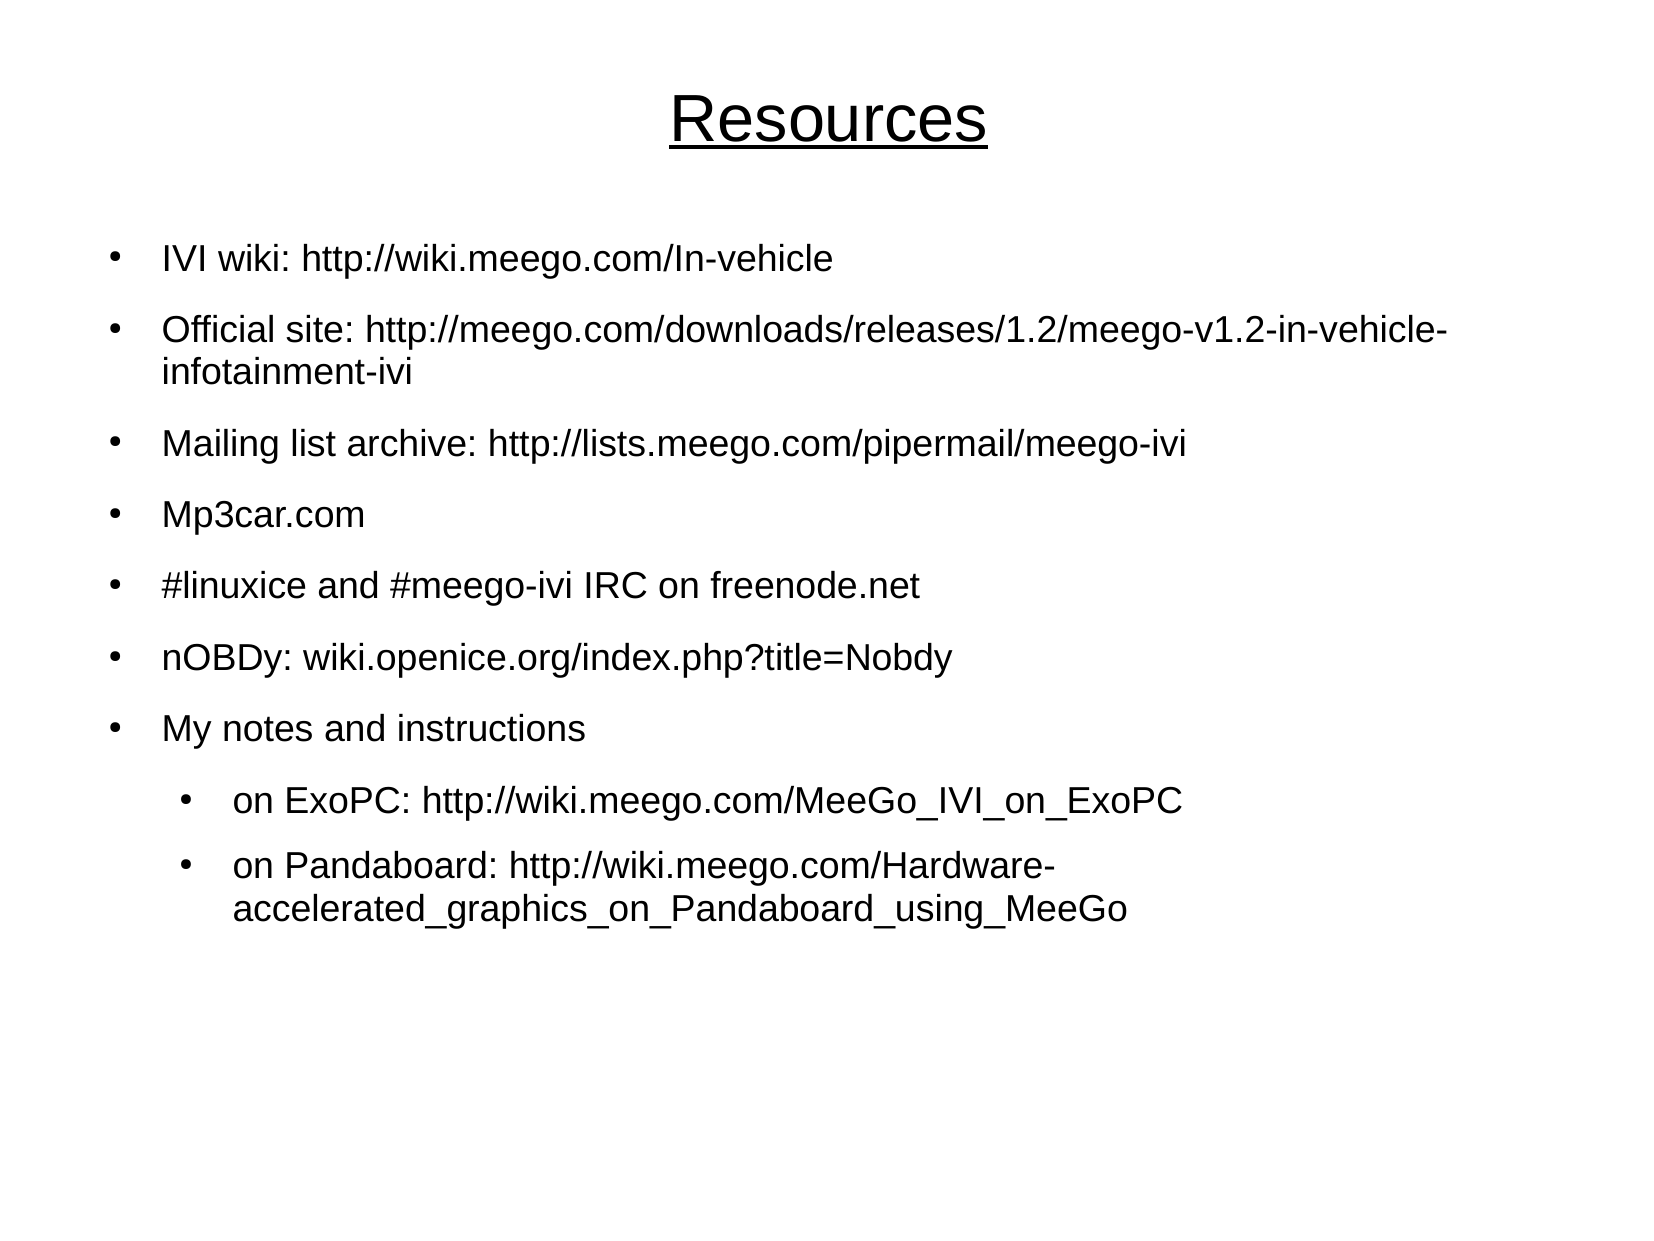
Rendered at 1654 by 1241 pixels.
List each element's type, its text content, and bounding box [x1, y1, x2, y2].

list IVI wiki: http://wiki.meego.com/In-vehicle Official site: http://meego.com/downloads/releases/1.2/meego-v1.2-in-vehicle-infotainment-ivi Mailing list archive: http://lists.meego.com/pipermail/meego-ivi Mp3car.com #linuxice and #meego-ivi IRC on freenode.net nOBDy: wiki.openice.org/index.php?title=Nobdy My notes and instructions on ExoPC: http://wiki.meego.com/MeeGo_IVI_on_ExoPC on Pandaboard: http://wiki.meego.com/Hardware-accelerated_graphics_on_Pandaboard_using_MeeGo [90, 237, 1579, 1056]
title Resources [82, 49, 1576, 188]
